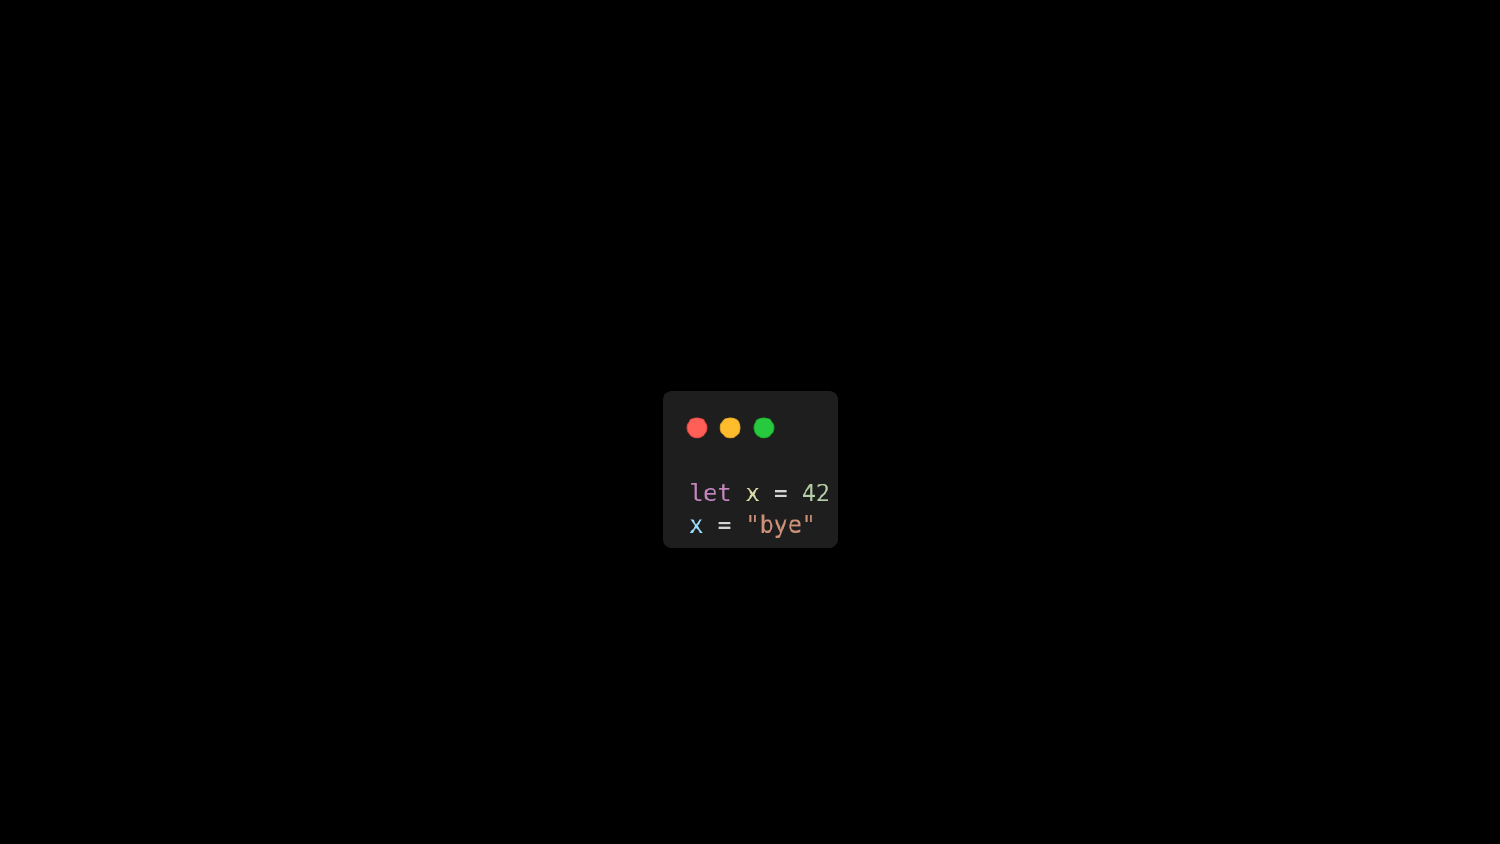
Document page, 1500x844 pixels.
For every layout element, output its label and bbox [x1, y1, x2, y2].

picture [569, 297, 931, 641]
